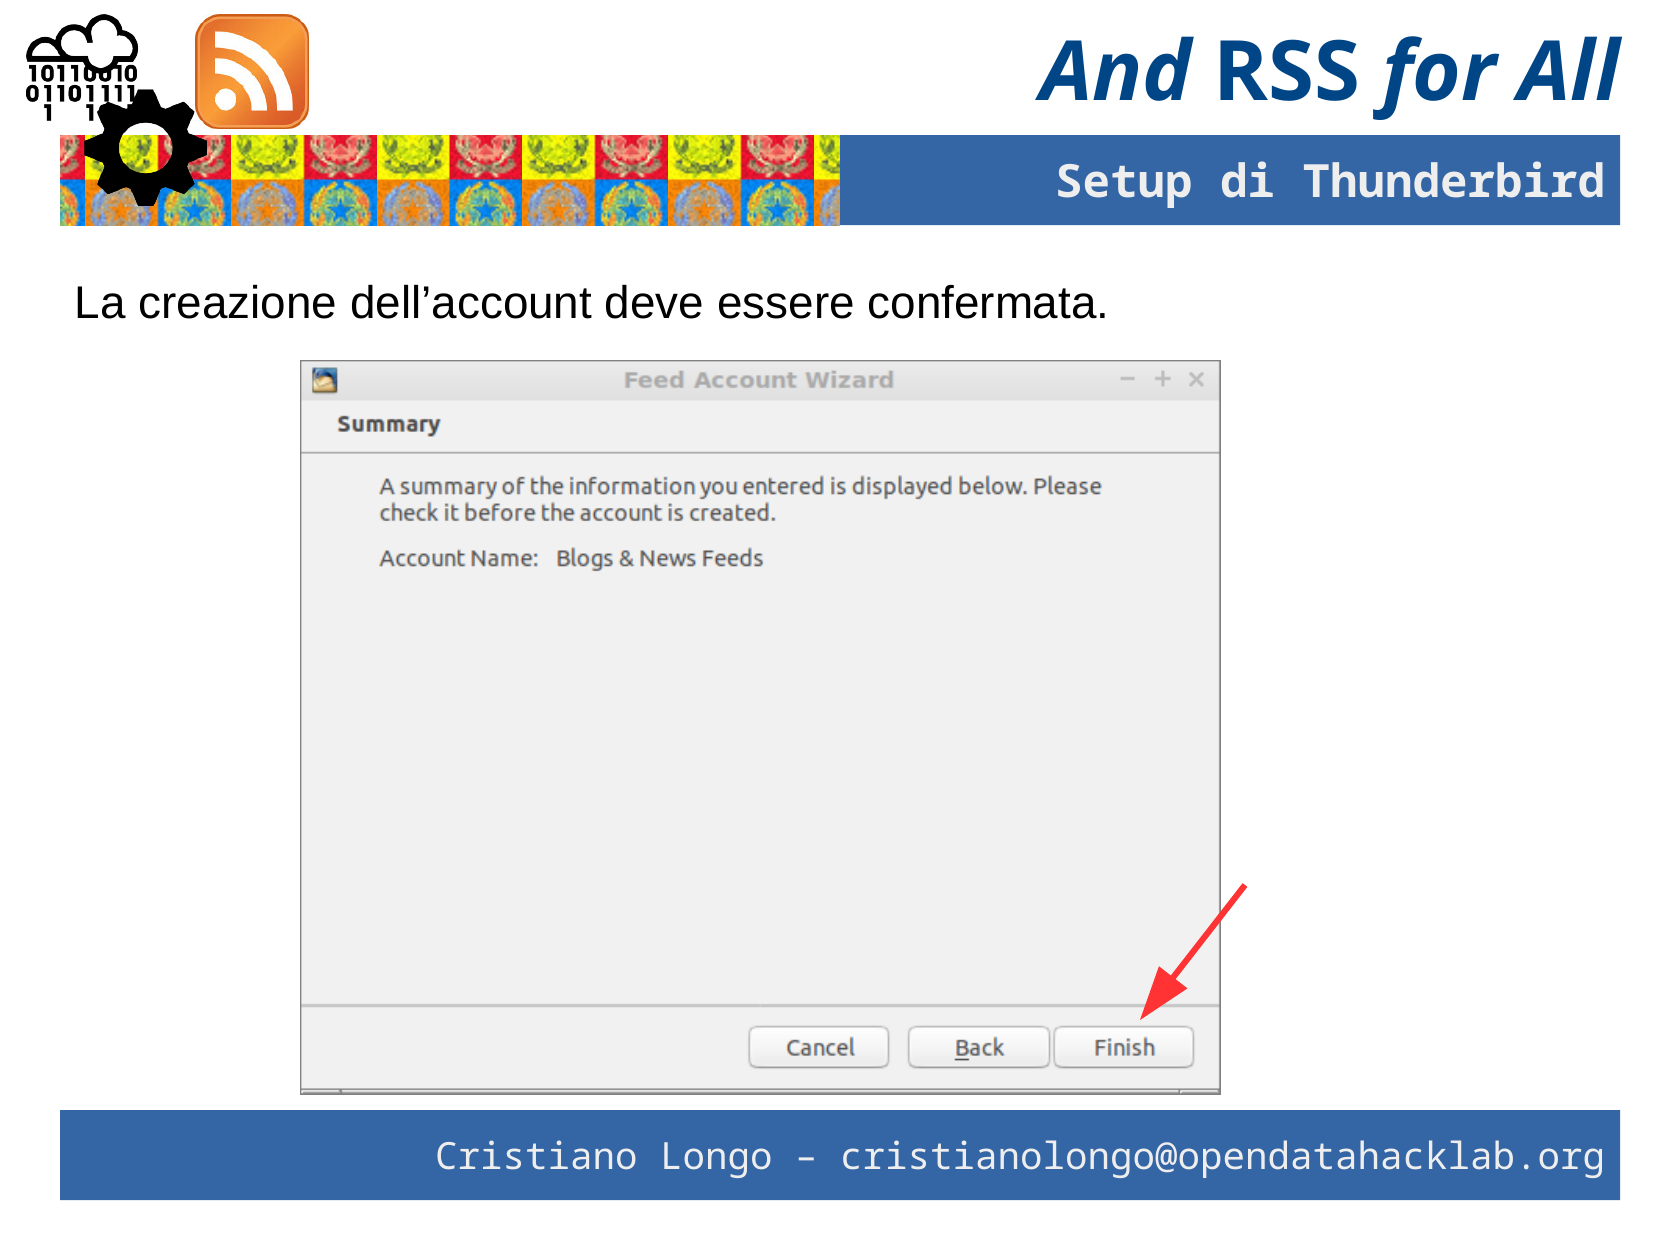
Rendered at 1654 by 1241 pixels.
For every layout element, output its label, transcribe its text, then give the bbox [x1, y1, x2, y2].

text_box And RSS for All [870, 4, 1636, 214]
text_box [60, 135, 840, 226]
text_box Cristiano Longo – cristianolongo@opendatahacklab.org [60, 1110, 1621, 1201]
picture [26, 14, 309, 206]
text_box La creazione dell’account deve essere confermata. [60, 270, 1621, 406]
picture [300, 360, 1221, 1096]
text_box Setup di Thunderbird [840, 135, 1621, 226]
